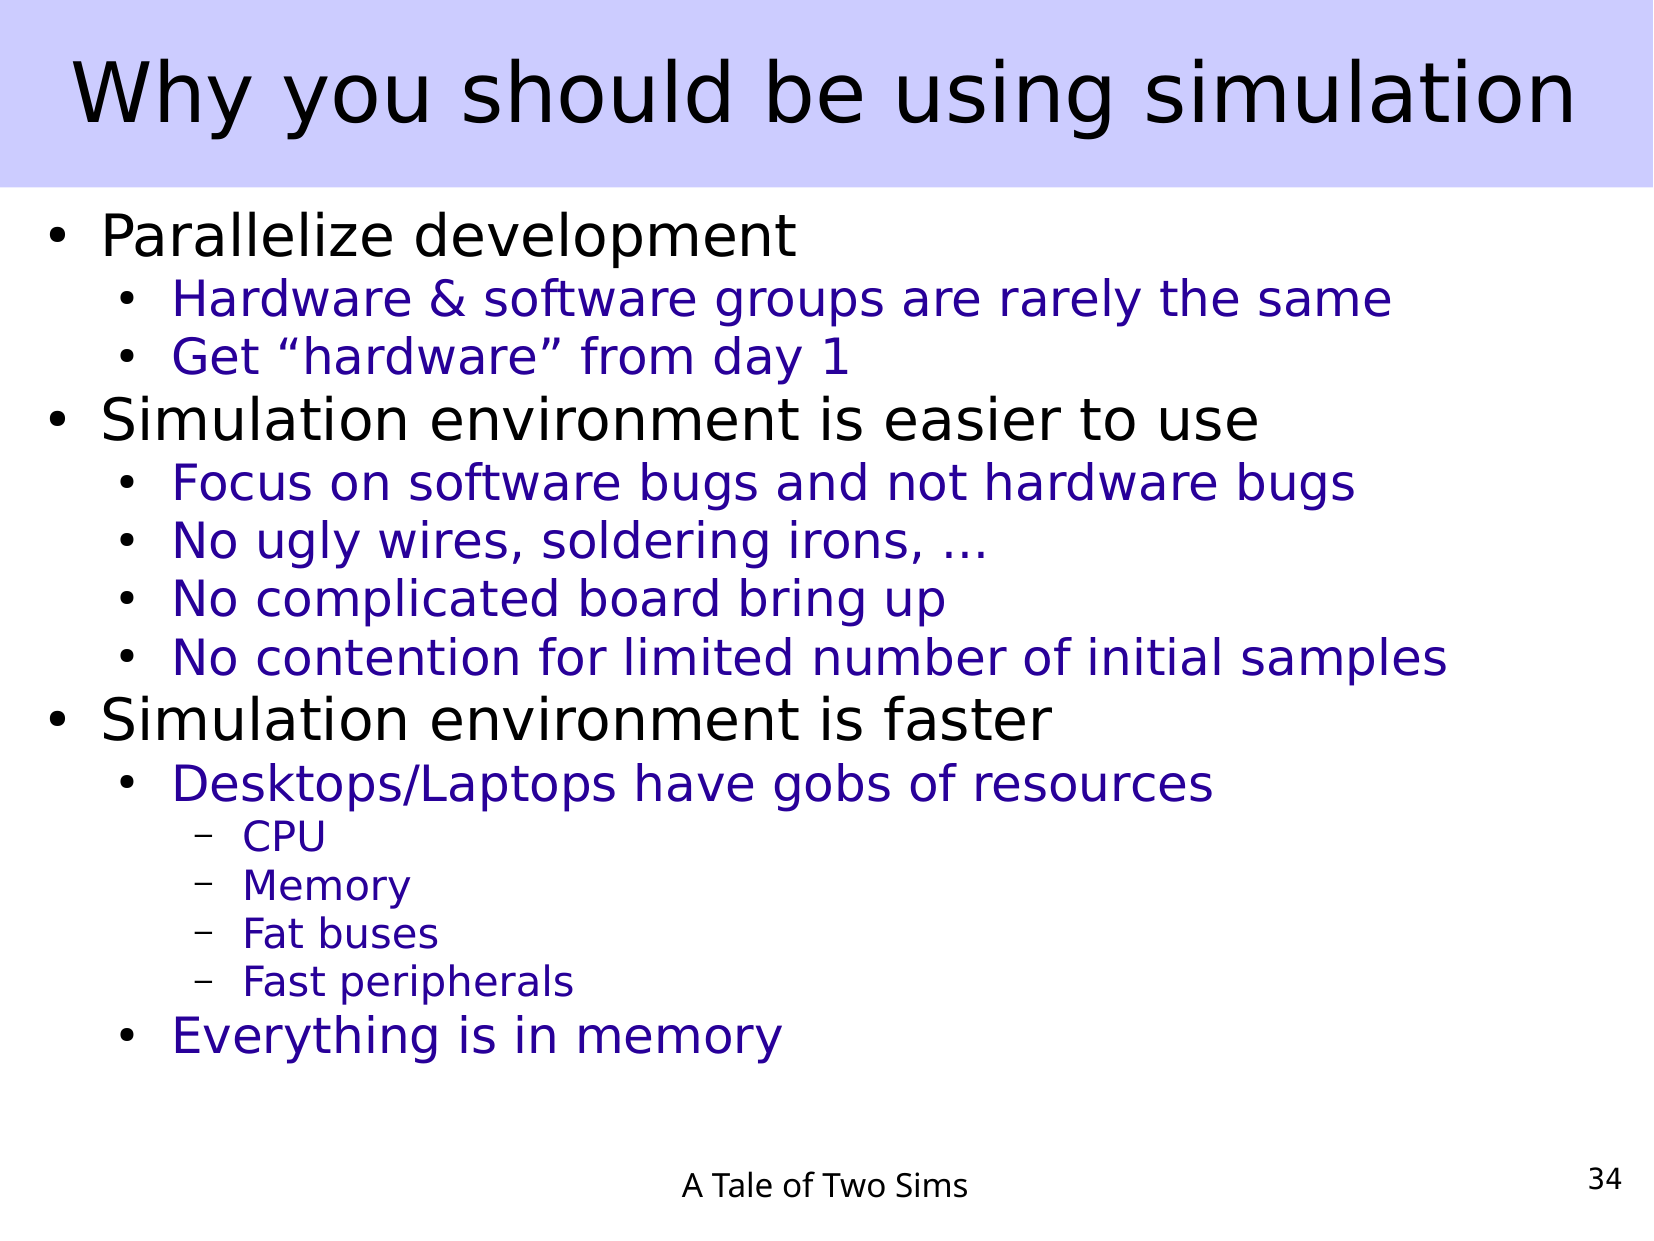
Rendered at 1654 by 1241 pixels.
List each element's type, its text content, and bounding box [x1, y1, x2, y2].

list Parallelize development Hardware & software groups are rarely the same Get “hardware” from day 1 Simulation environment is easier to use Focus on software bugs and not hardware bugs No ugly wires, soldering irons, ... No complicated board bring up No contention for limited number of initial samples Simulation environment is faster Desktops/Laptops have gobs of resources CPU Memory Fat buses Fast peripherals Everything is in memory [29, 201, 1620, 1151]
title Why you should be using simulation [0, 7, 1651, 181]
